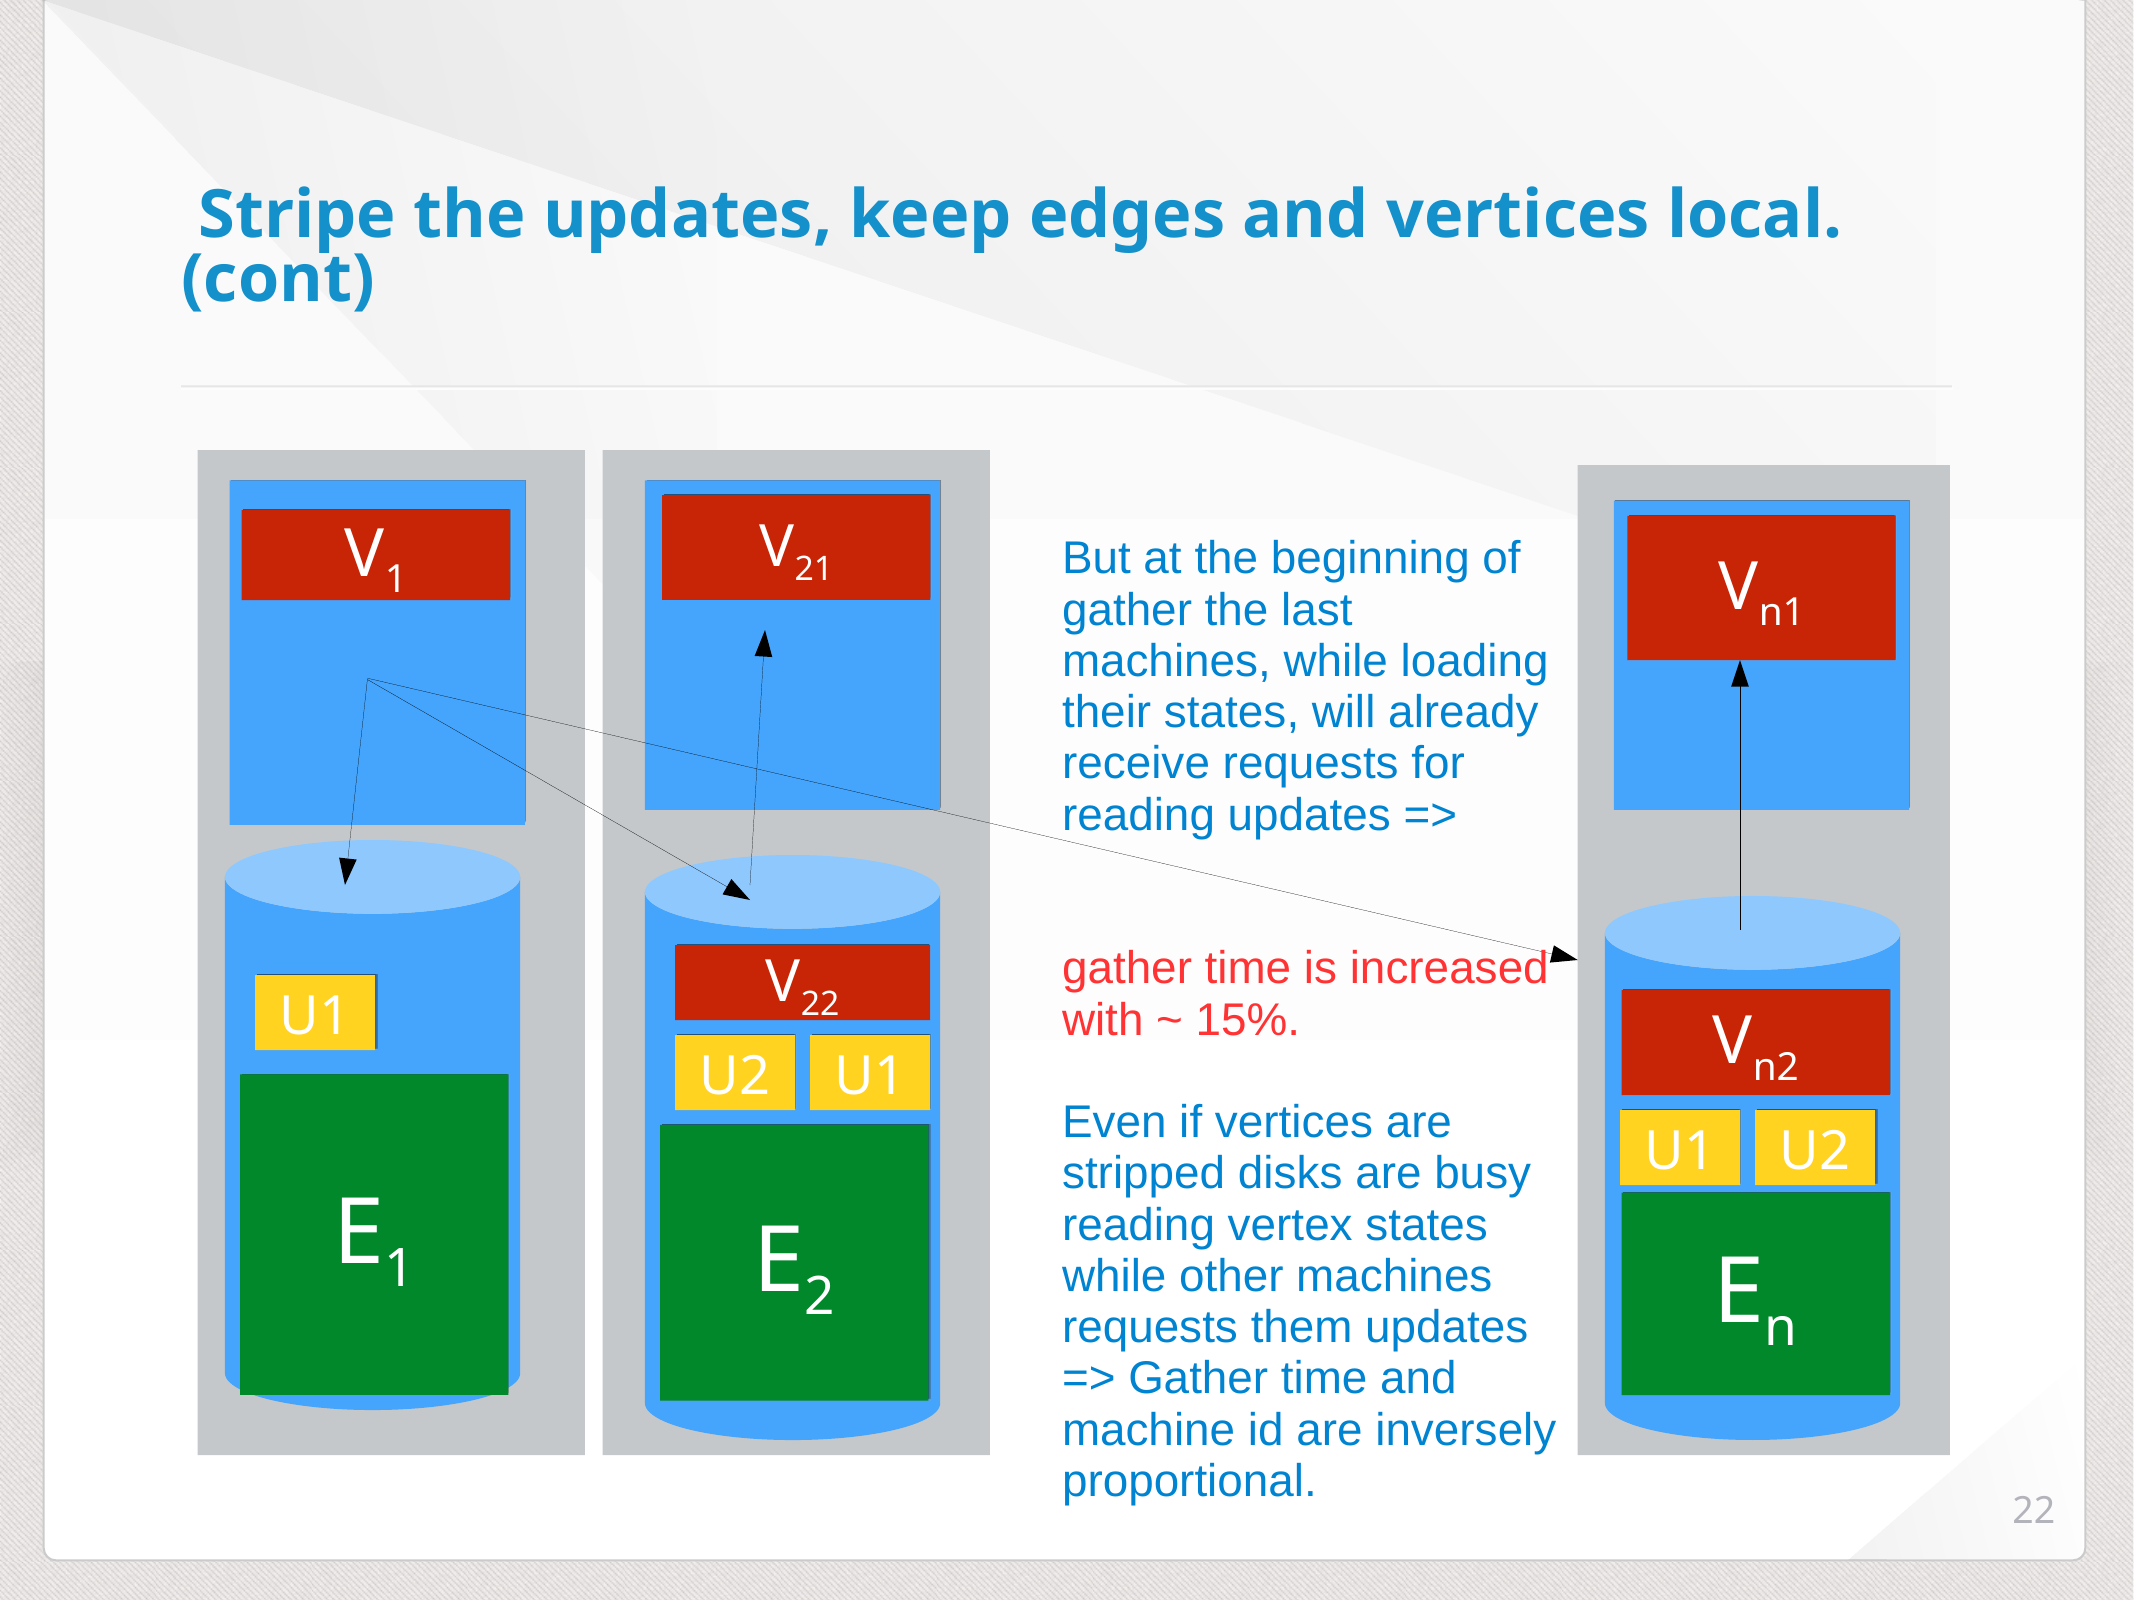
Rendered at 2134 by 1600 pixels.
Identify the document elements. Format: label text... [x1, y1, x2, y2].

text_box En [1621, 1192, 1891, 1396]
text_box U2 [675, 1035, 796, 1111]
text_box [602, 734, 756, 865]
picture [0, 0, 1047, 1600]
text_box U1 [1620, 1110, 1741, 1186]
text_box U1 [255, 975, 376, 1051]
text_box Vn1 [1627, 515, 1896, 661]
text_box But at the beginning of gather the last machines, while loading their states, will already receive requests for reading updates => gather time is increased with ~ 15%. Even if vertices are stripped disks are busy reading vertex states while other machines requests them updates => Gather time and machine id are inversely proportional. [1047, 525, 1576, 1600]
text_box V21 [662, 495, 931, 600]
text_box [602, 450, 990, 822]
text_box E1 [240, 1074, 509, 1395]
picture [1576, 0, 2134, 1600]
text_box [602, 770, 990, 1456]
text_box V22 [675, 945, 931, 1021]
text_box [197, 450, 585, 1456]
slide_number <number> [1909, 1476, 2071, 1548]
text_box U2 [1755, 1110, 1876, 1186]
text_box [1395, 354, 1996, 1456]
title Stripe the updates, keep edges and vertices local. (cont) [181, 145, 1953, 355]
text_box [371, 680, 585, 804]
text_box E2 [660, 1124, 929, 1401]
text_box V1 [241, 510, 511, 601]
text_box U1 [810, 1035, 931, 1111]
text_box Vn2 [1621, 990, 1891, 1096]
